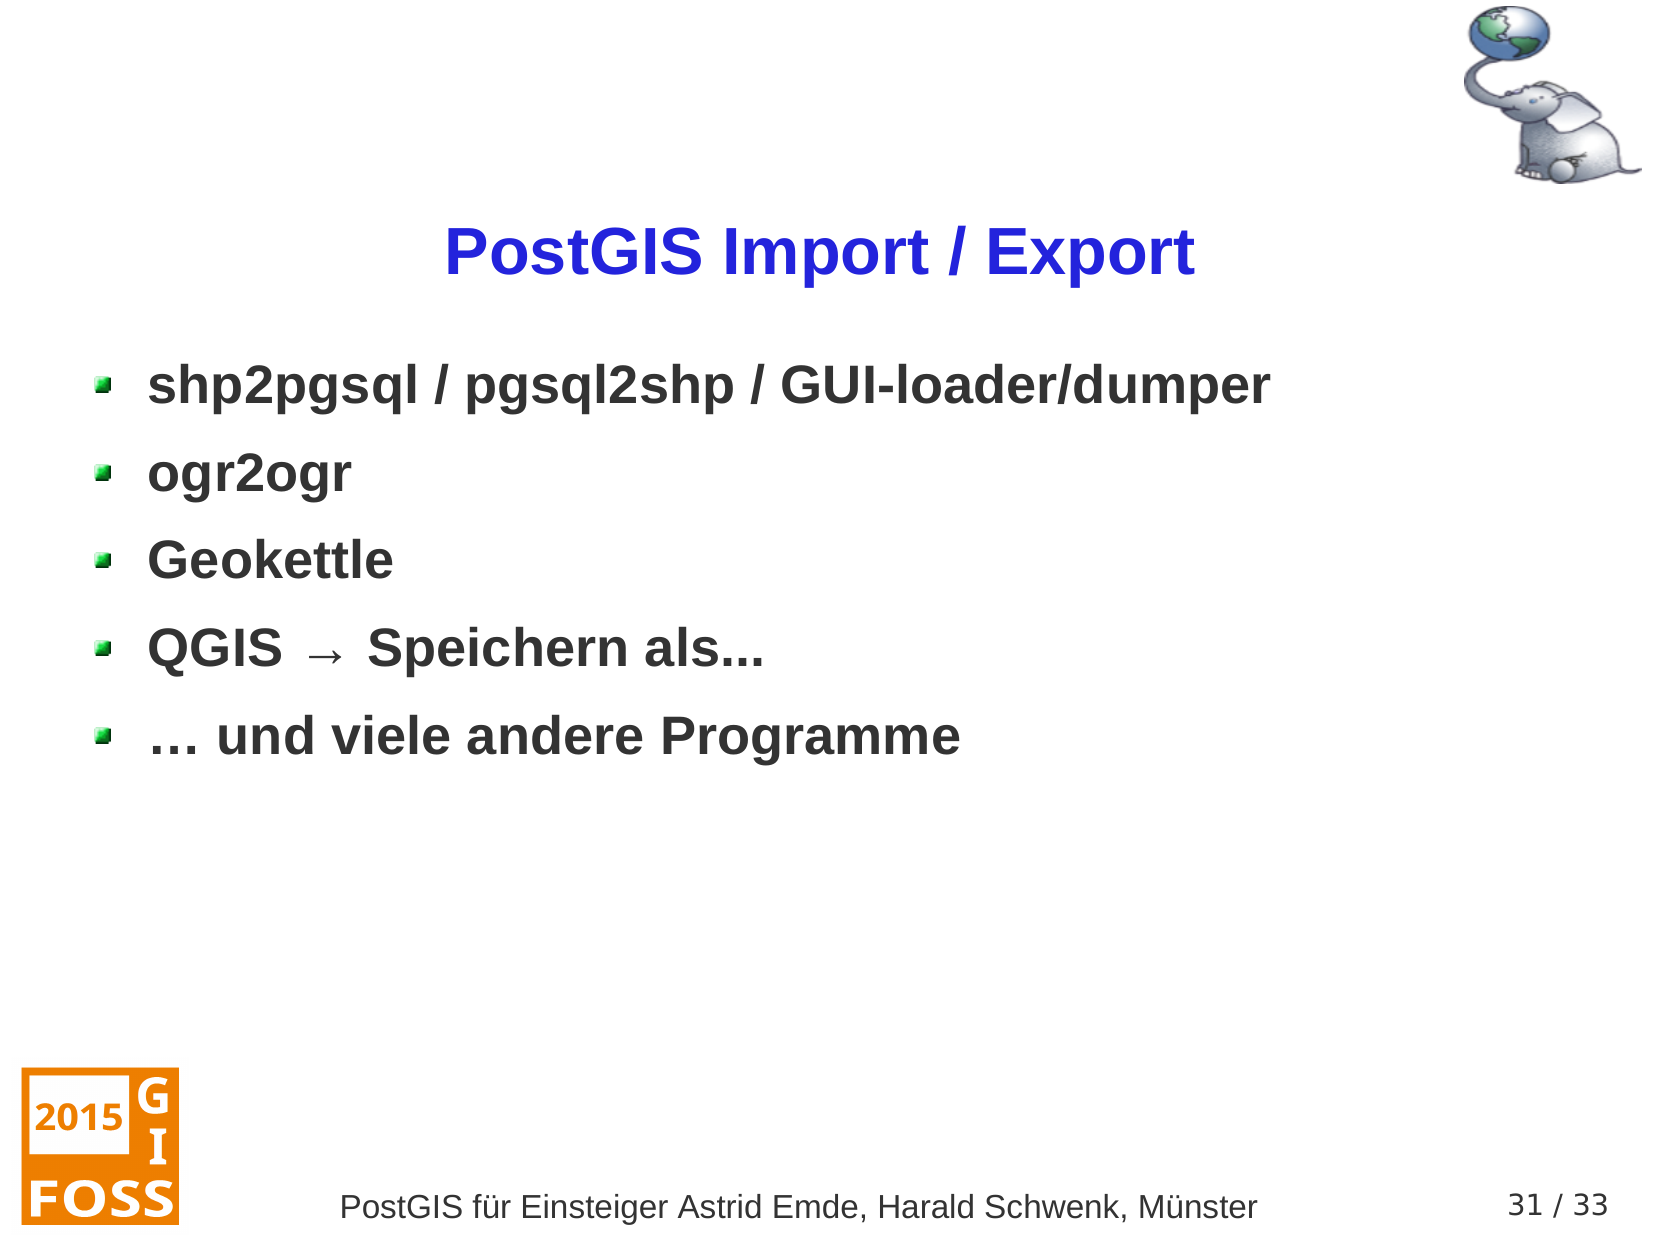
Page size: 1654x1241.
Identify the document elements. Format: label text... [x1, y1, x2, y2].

picture [1464, 6, 1642, 184]
title PostGIS Import / Export [76, 177, 1565, 325]
picture [11, 1057, 189, 1235]
list shp2pgsql / pgsql2shp / GUI-loader/dumper ogr2ogr Geokettle QGIS → Speichern als... … und viele andere Programme [76, 354, 1565, 1173]
